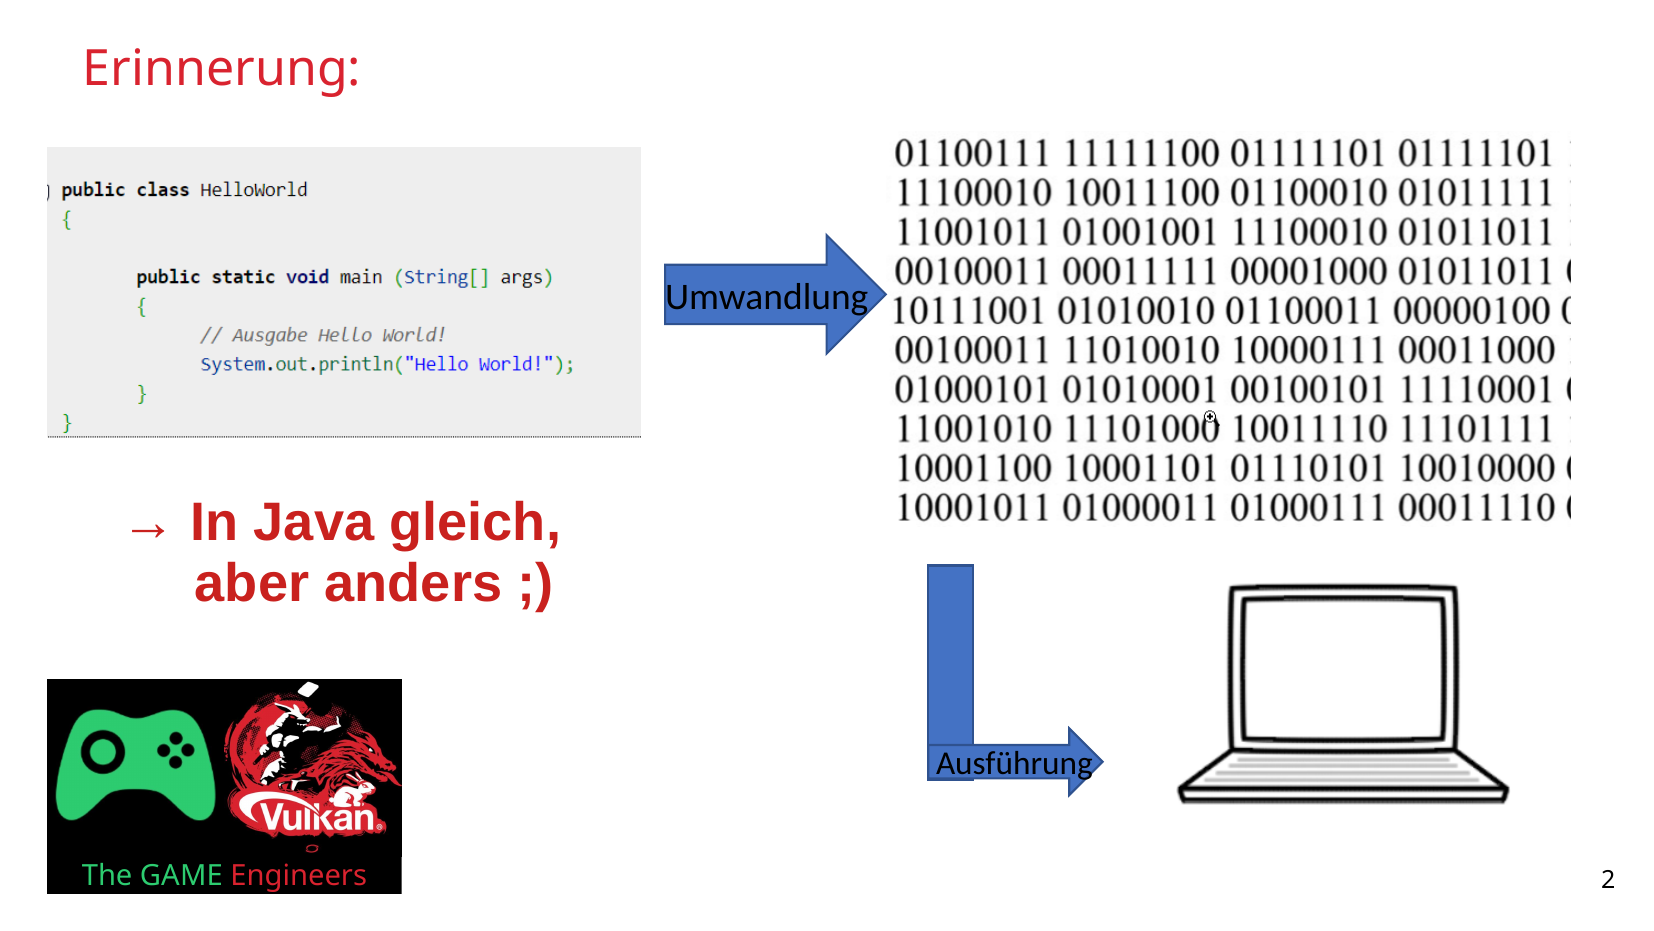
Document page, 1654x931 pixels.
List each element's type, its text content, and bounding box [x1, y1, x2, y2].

picture [886, 131, 1571, 527]
text_box Ausführung [921, 733, 1110, 790]
picture [1115, 545, 1571, 886]
text_box [826, 325, 856, 354]
text_box [826, 235, 856, 264]
text_box [928, 566, 973, 733]
text_box → In Java gleich, aber anders ;) [106, 484, 733, 638]
text_box Umwandlung [650, 264, 886, 325]
picture [47, 147, 641, 442]
title Erinnerung: [82, 7, 1571, 125]
picture [47, 679, 402, 857]
